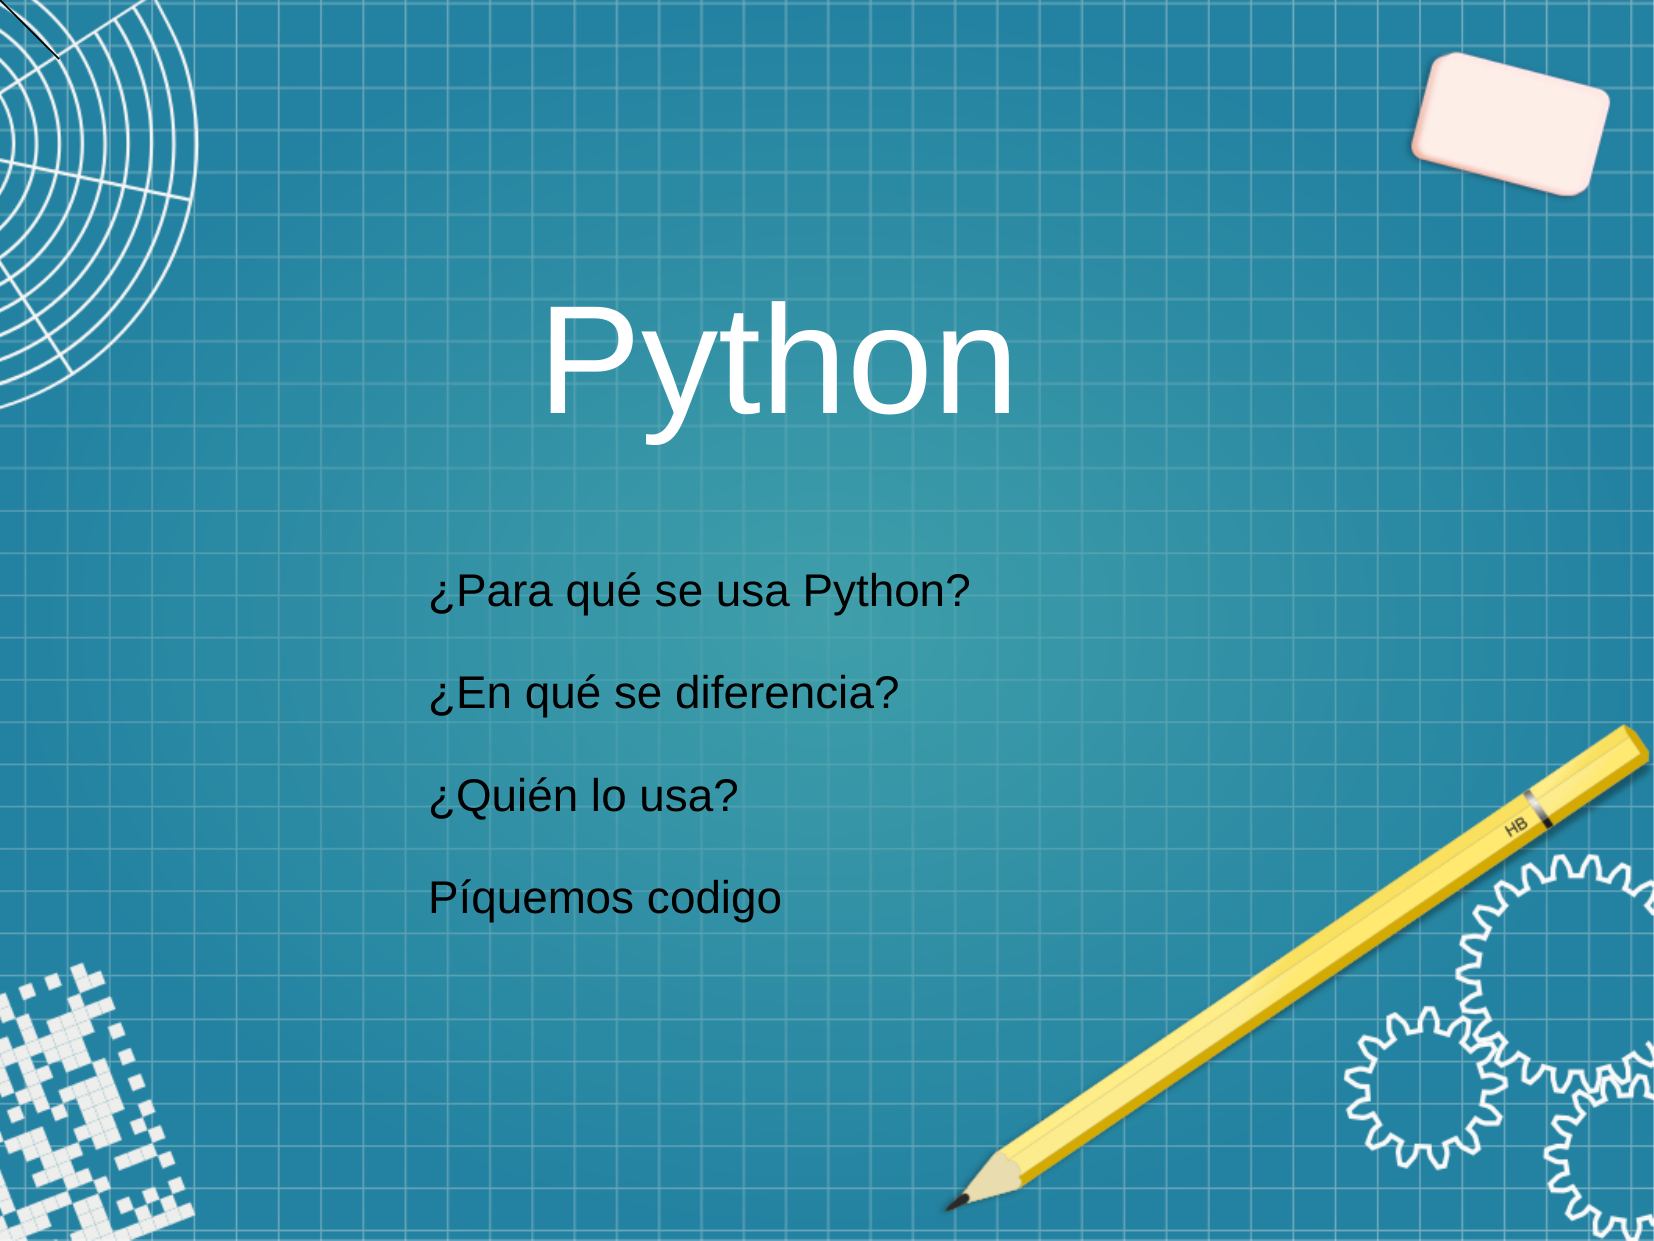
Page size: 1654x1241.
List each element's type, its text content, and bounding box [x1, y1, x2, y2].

title Python [35, 259, 1524, 558]
picture [0, 0, 1654, 1241]
text_box ¿Para qué se usa Python? ¿En qué se diferencia? ¿Quién lo usa? Píquemos codigo [413, 557, 1241, 932]
